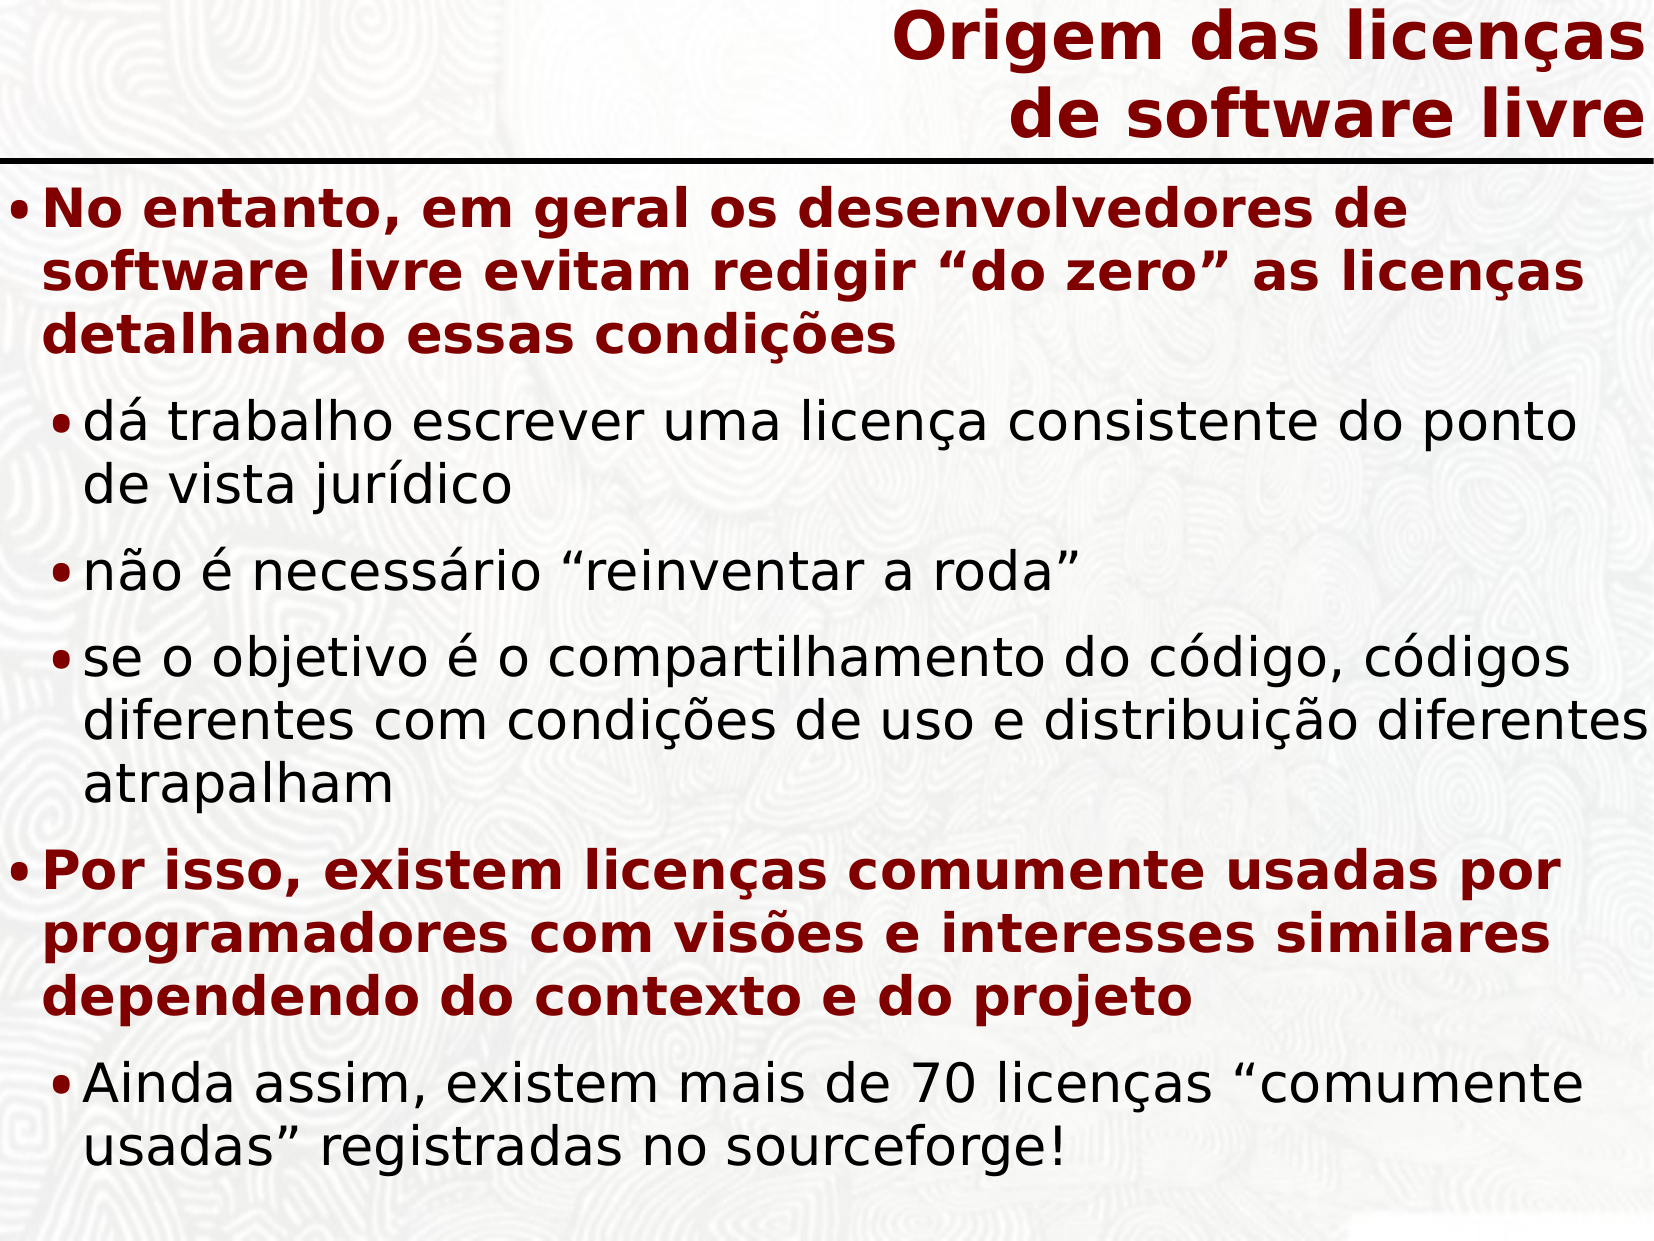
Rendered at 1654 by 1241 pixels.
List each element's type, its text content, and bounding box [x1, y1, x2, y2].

picture [0, 0, 1654, 158]
list No entanto, em geral os desenvolvedores de software livre evitam redigir “do zero” as licenças detalhando essas condições dá trabalho escrever uma licença consistente do ponto de vista jurídico não é necessário “reinventar a roda” se o objetivo é o compartilhamento do código, códigos diferentes com condições de uso e distribuição diferentes atrapalham Por isso, existem licenças comumente usadas por programadores com visões e interesses similares dependendo do contexto e do projeto Ainda assim, existem mais de 70 licenças “comumente usadas” registradas no sourceforge! [5, 177, 1654, 1229]
title Origem das licenças de software livre [602, 0, 1648, 153]
picture [0, 164, 1654, 1241]
